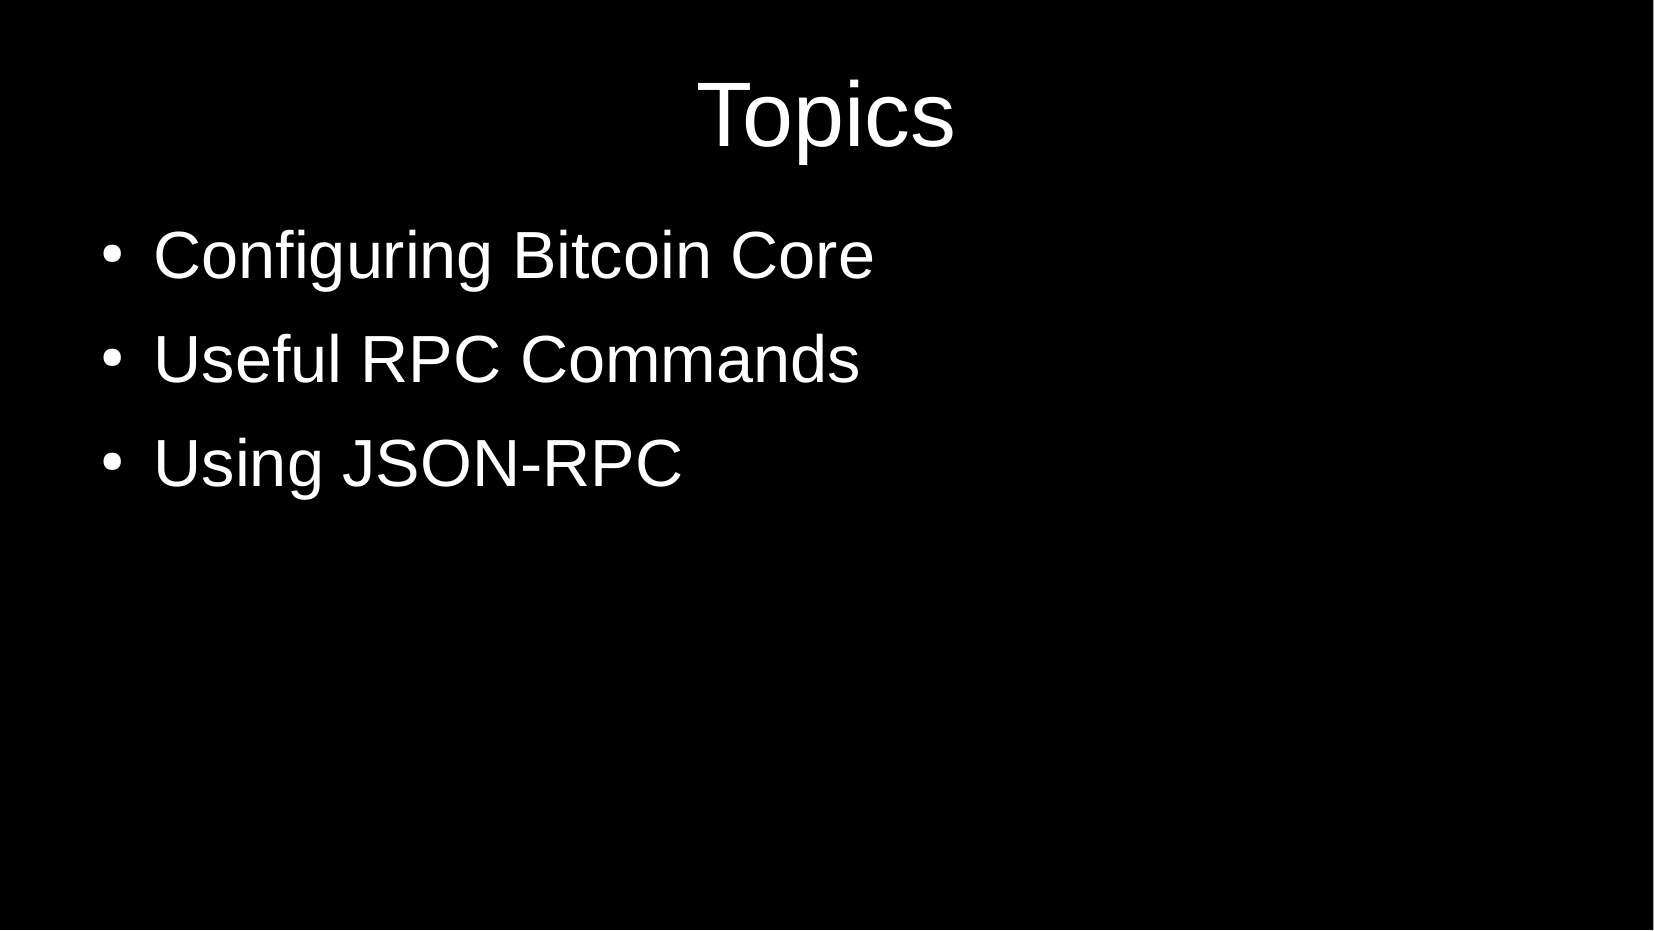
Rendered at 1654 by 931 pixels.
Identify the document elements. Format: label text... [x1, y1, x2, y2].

list Configuring Bitcoin Core Useful RPC Commands Using JSON-RPC [82, 217, 1571, 758]
title Topics [82, 37, 1571, 193]
